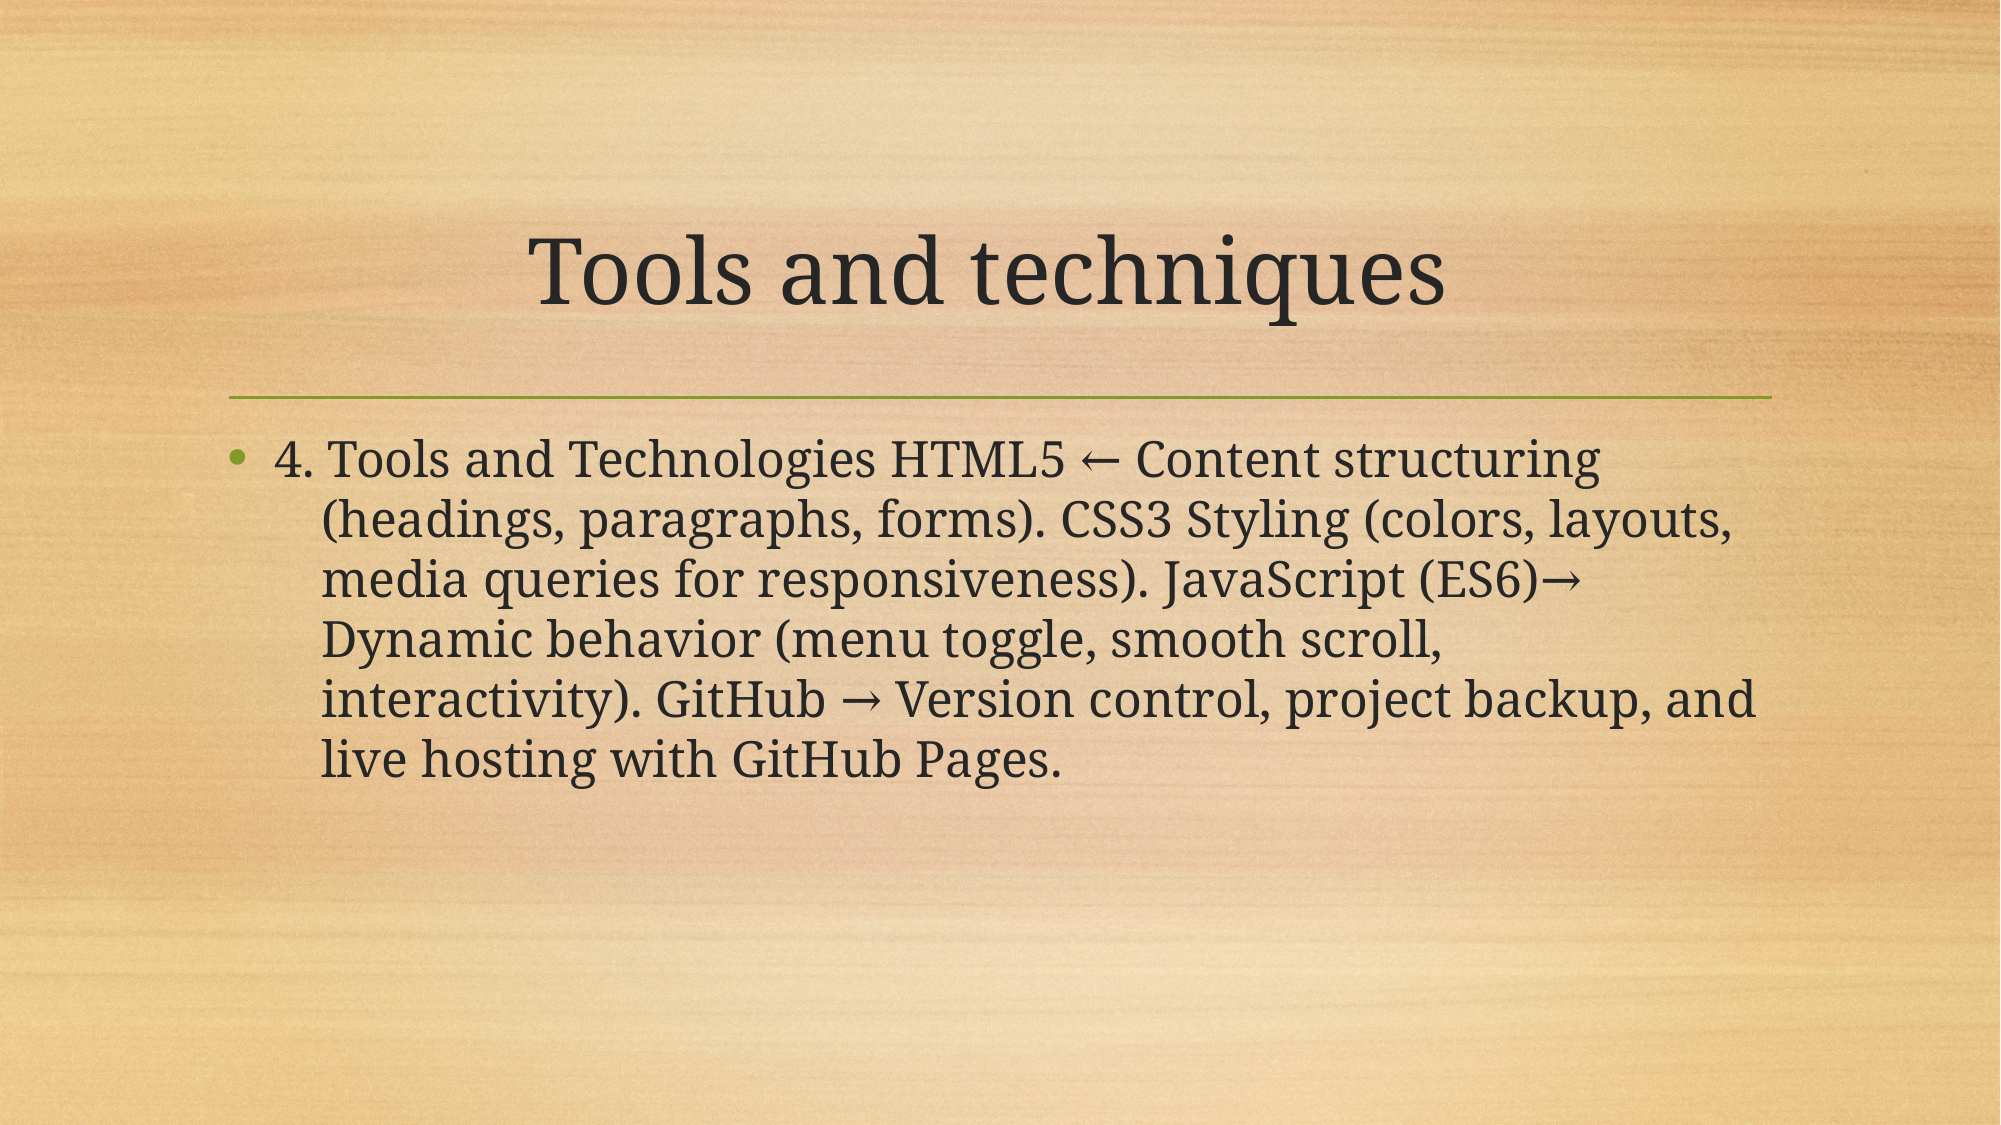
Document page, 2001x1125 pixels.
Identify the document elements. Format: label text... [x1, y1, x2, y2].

title Tools and techniques [212, 161, 1788, 376]
list 4. Tools and Technologies HTML5 ← Content structuring (headings, paragraphs, forms). CSS3 Styling (colors, layouts, media queries for responsiveness). JavaScript (ES6)→ Dynamic behavior (menu toggle, smooth scroll, interactivity). GitHub → Version control, project backup, and live hosting with GitHub Pages. [212, 419, 1788, 964]
